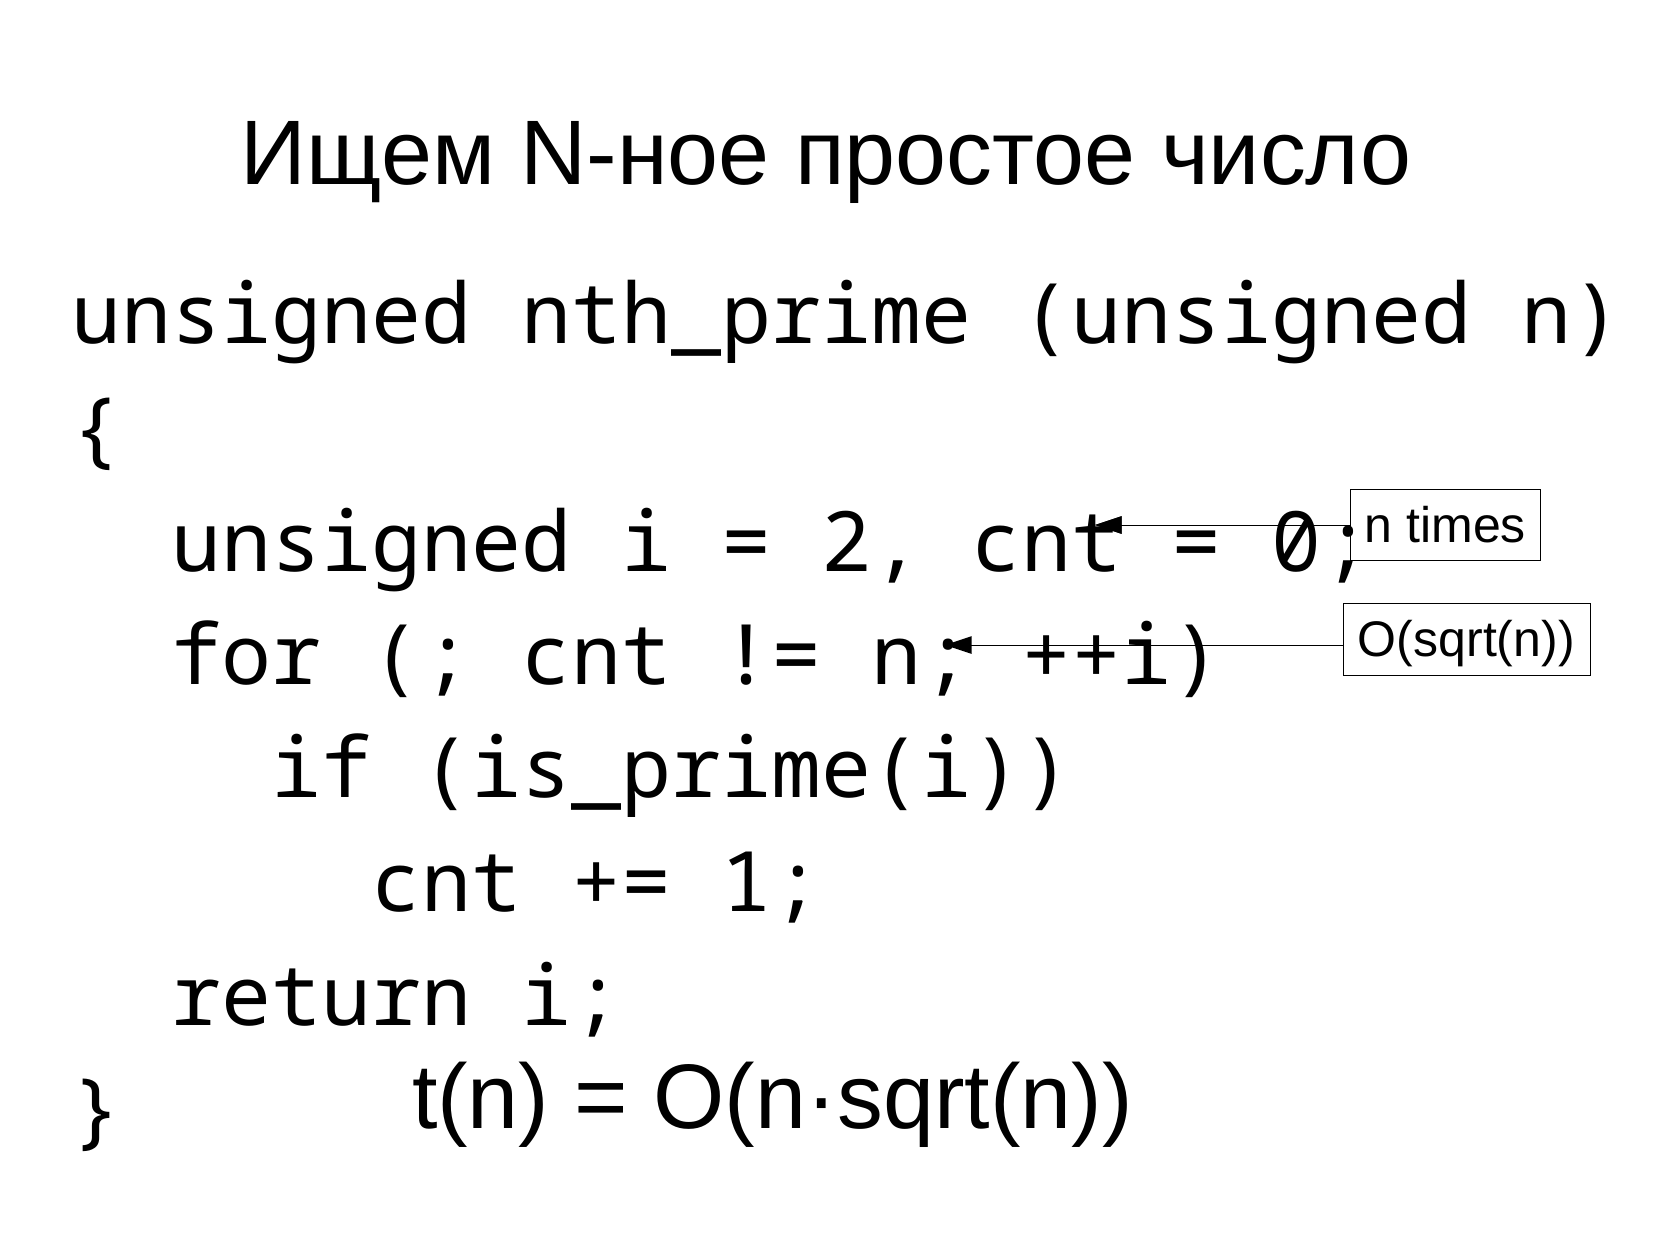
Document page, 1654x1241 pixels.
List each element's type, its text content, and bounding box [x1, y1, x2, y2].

text_box O(sqrt(n)) [1343, 603, 1591, 676]
title t(n) = O(n·sqrt(n)) [375, 992, 1171, 1201]
text_box n times [1350, 489, 1541, 561]
subtitle unsigned nth_prime (unsigned n) { unsigned i = 2, cnt = 0; for (; cnt != n; ++i) if (is_prime(i)) cnt += 1; return i; } [71, 255, 1636, 1033]
title Ищем N-ное простое число [82, 49, 1571, 255]
